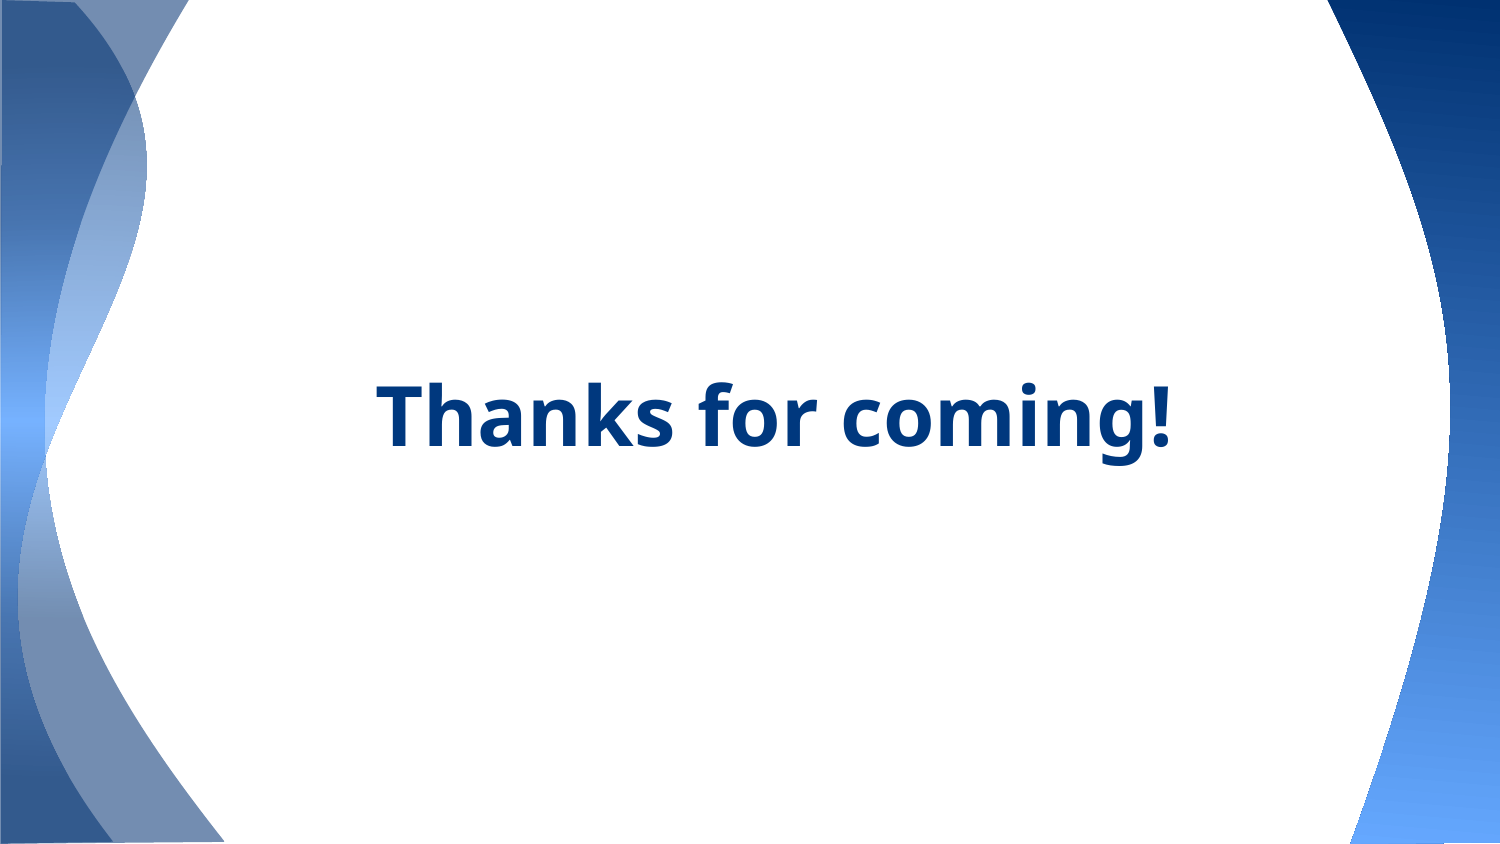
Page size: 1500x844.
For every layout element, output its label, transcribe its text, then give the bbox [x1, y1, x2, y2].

title Thanks for coming! [360, 365, 1298, 479]
